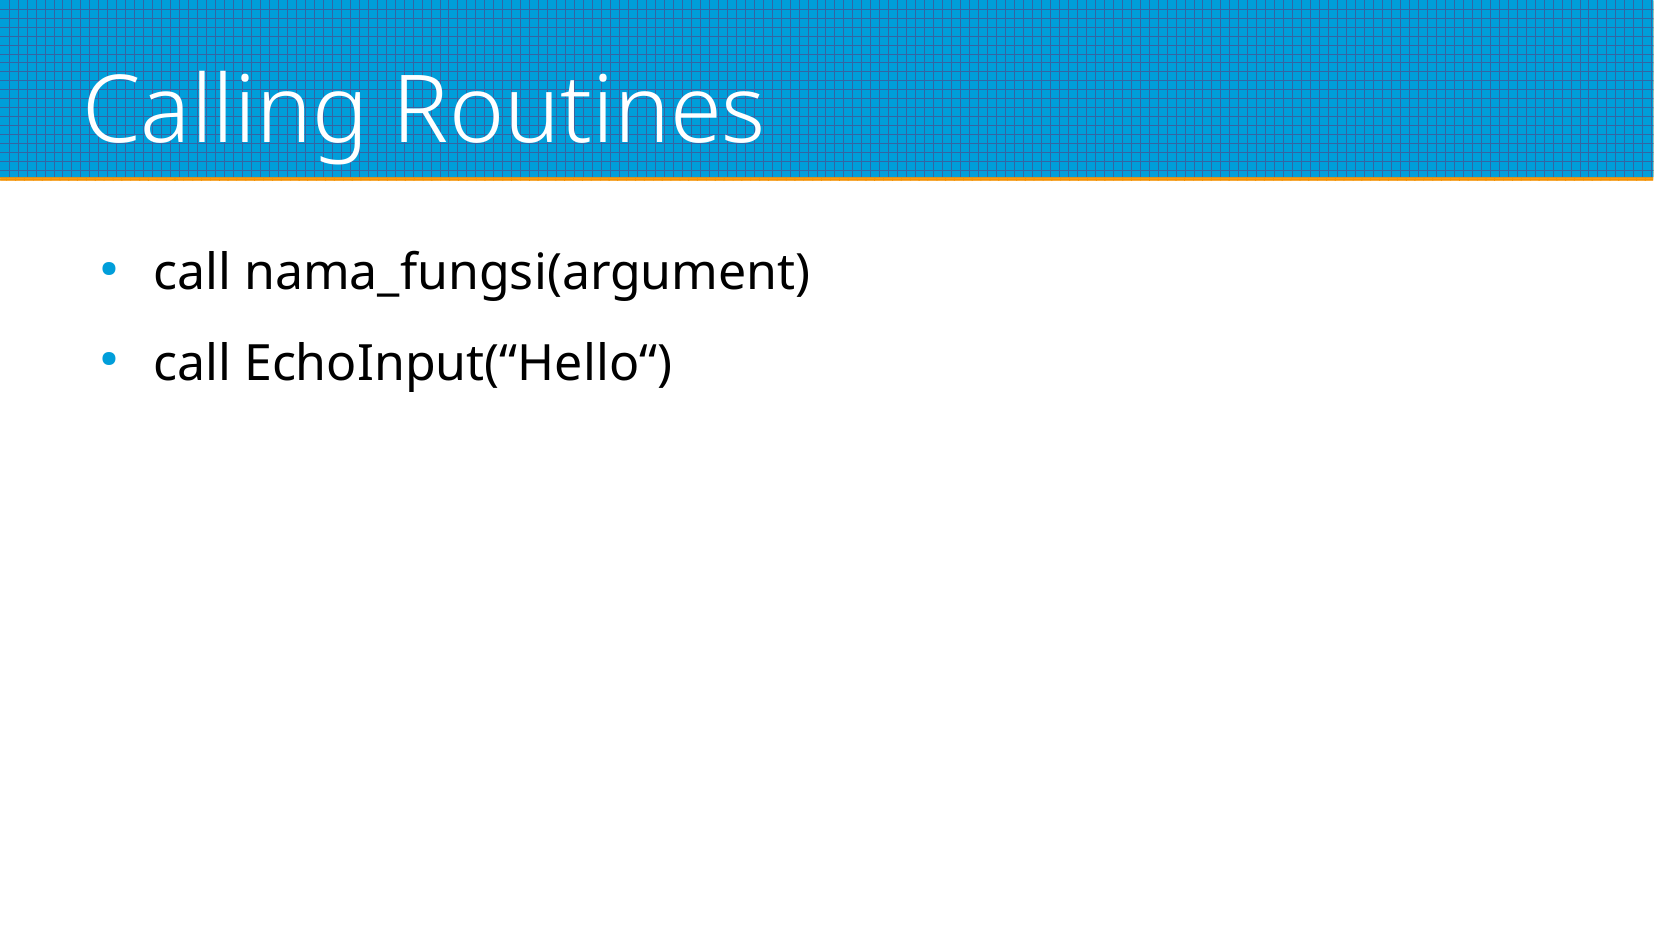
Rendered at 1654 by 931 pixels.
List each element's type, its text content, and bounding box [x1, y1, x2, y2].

title Calling Routines [82, 14, 1571, 171]
list call nama_fungsi(argument) call EchoInput(“Hello“) [82, 236, 1563, 811]
